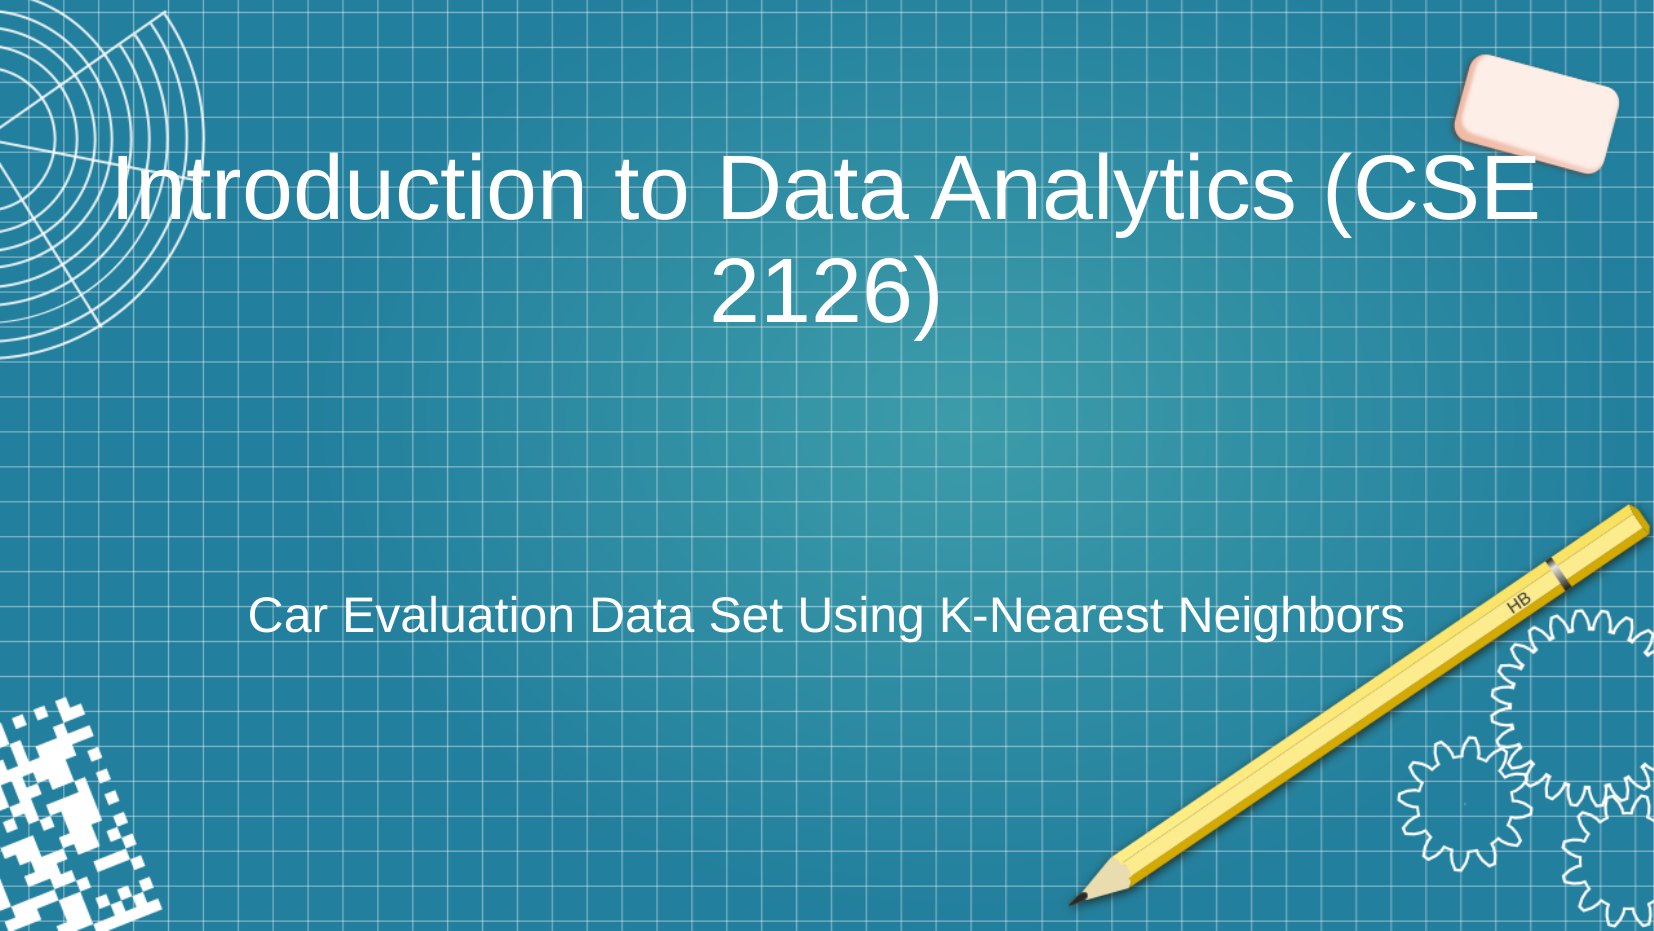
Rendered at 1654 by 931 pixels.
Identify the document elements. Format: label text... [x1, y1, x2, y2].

subtitle Car Evaluation Data Set Using K-Nearest Neighbors [82, 389, 1571, 842]
title Introduction to Data Analytics (CSE 2126) [82, 132, 1571, 346]
picture [0, 0, 1654, 931]
